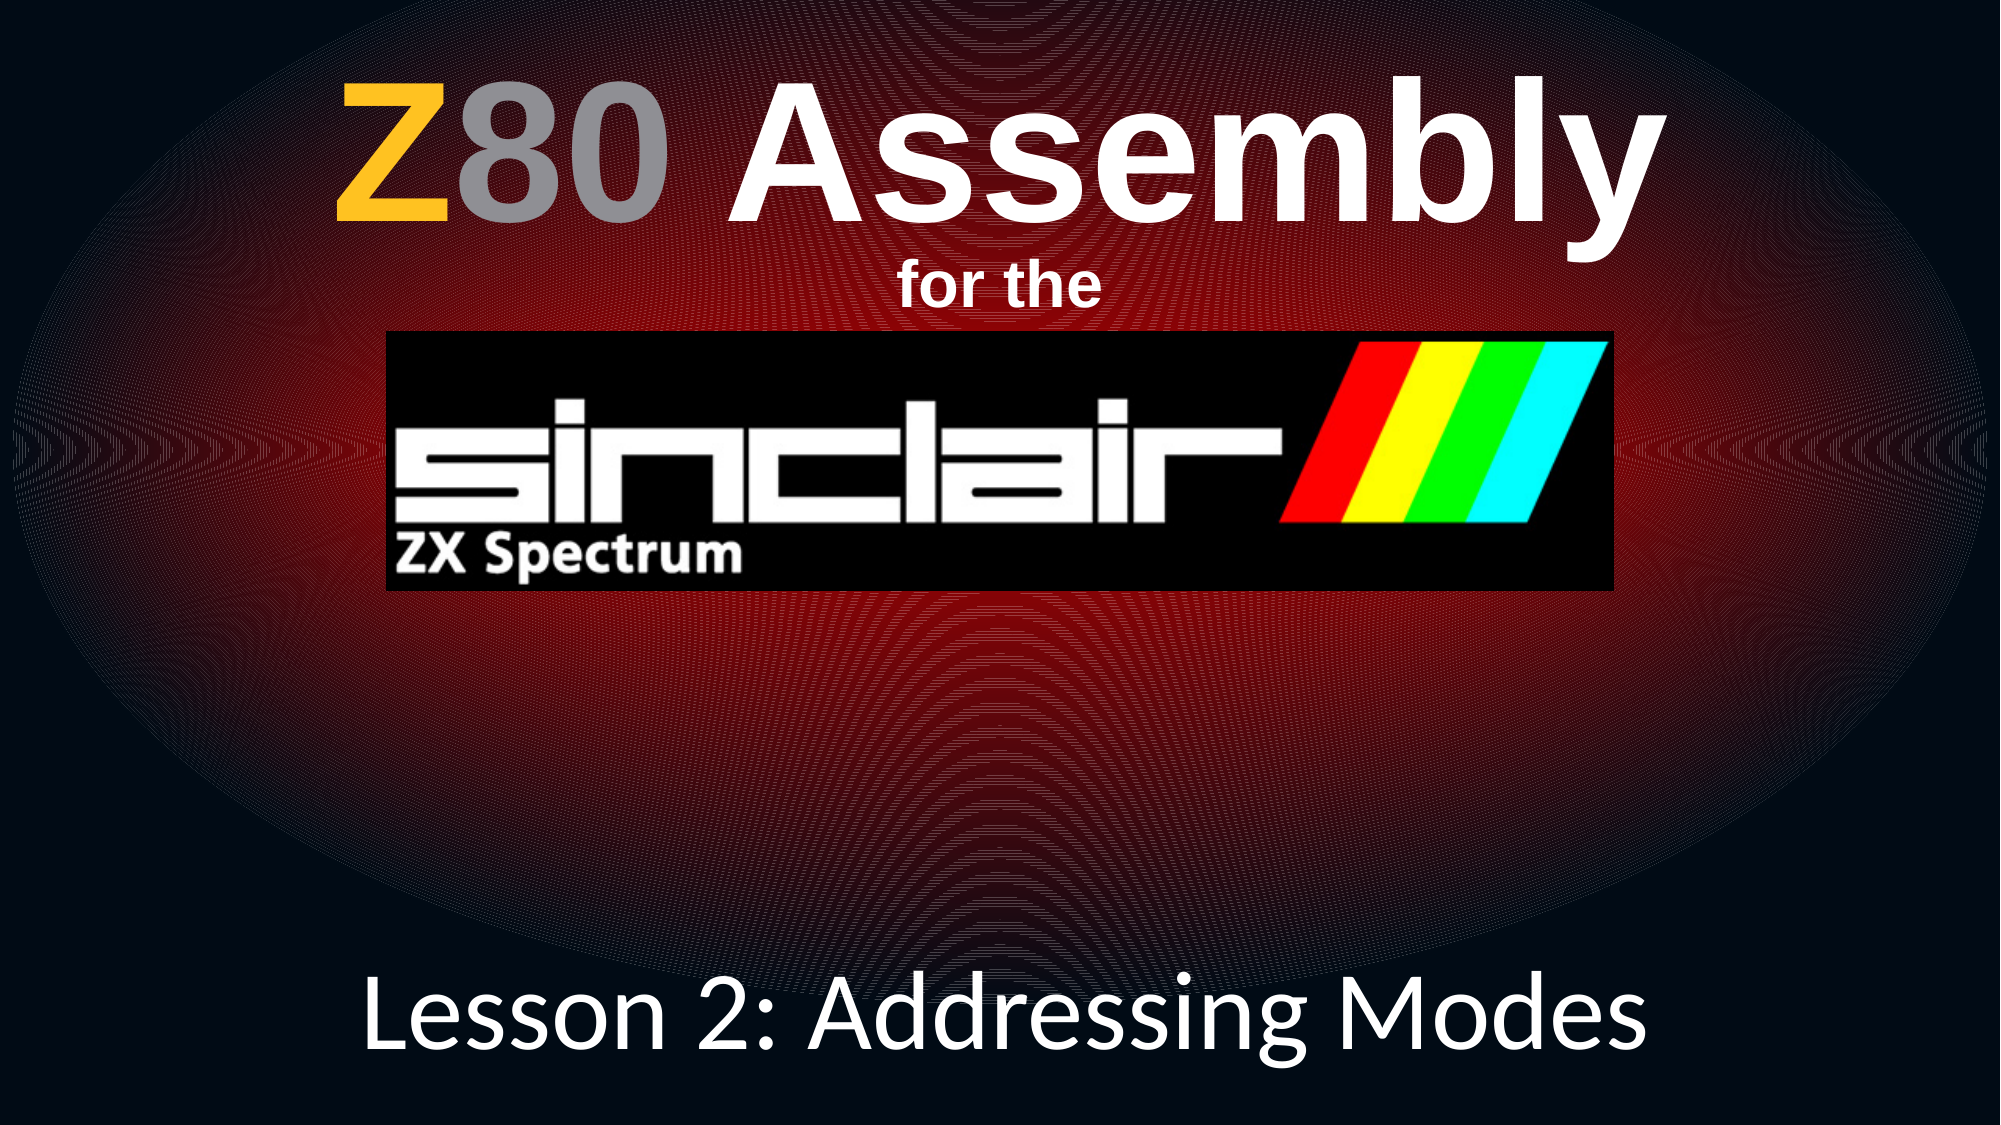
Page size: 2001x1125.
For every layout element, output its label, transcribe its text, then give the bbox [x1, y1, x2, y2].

subtitle Lesson 2: Addressing Modes [60, 945, 1951, 1072]
text_box Z80 Assembly [316, 32, 1684, 272]
text_box for the [881, 239, 1119, 330]
picture [386, 331, 1614, 591]
